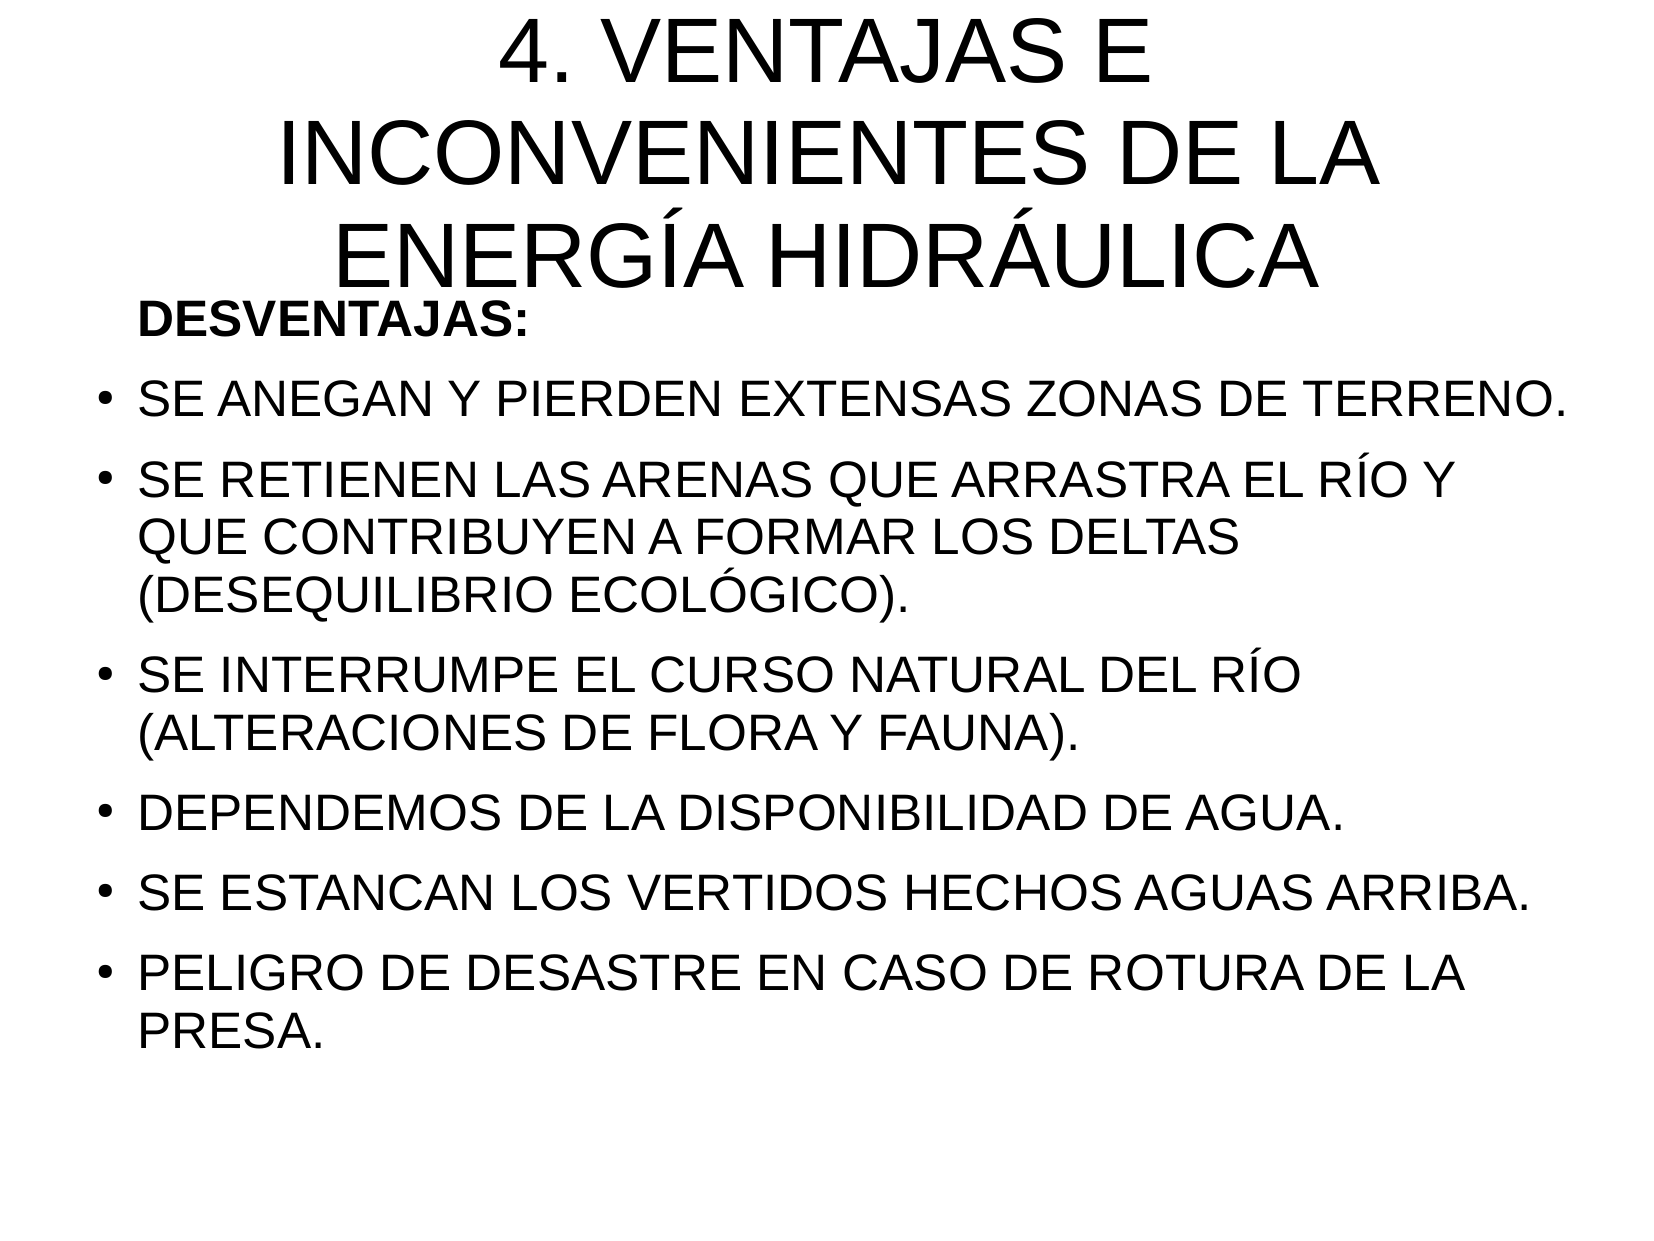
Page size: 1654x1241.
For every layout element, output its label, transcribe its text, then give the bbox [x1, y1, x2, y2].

list DESVENTAJAS: SE ANEGAN Y PIERDEN EXTENSAS ZONAS DE TERRENO. SE RETIENEN LAS ARENAS QUE ARRASTRA EL RÍO Y QUE CONTRIBUYEN A FORMAR LOS DELTAS (DESEQUILIBRIO ECOLÓGICO). SE INTERRUMPE EL CURSO NATURAL DEL RÍO (ALTERACIONES DE FLORA Y FAUNA). DEPENDEMOS DE LA DISPONIBILIDAD DE AGUA. SE ESTANCAN LOS VERTIDOS HECHOS AGUAS ARRIBA. PELIGRO DE DESASTRE EN CASO DE ROTURA DE LA PRESA. [82, 290, 1571, 1109]
title 4. VENTAJAS E INCONVENIENTES DE LA ENERGÍA HIDRÁULICA [82, 0, 1571, 290]
